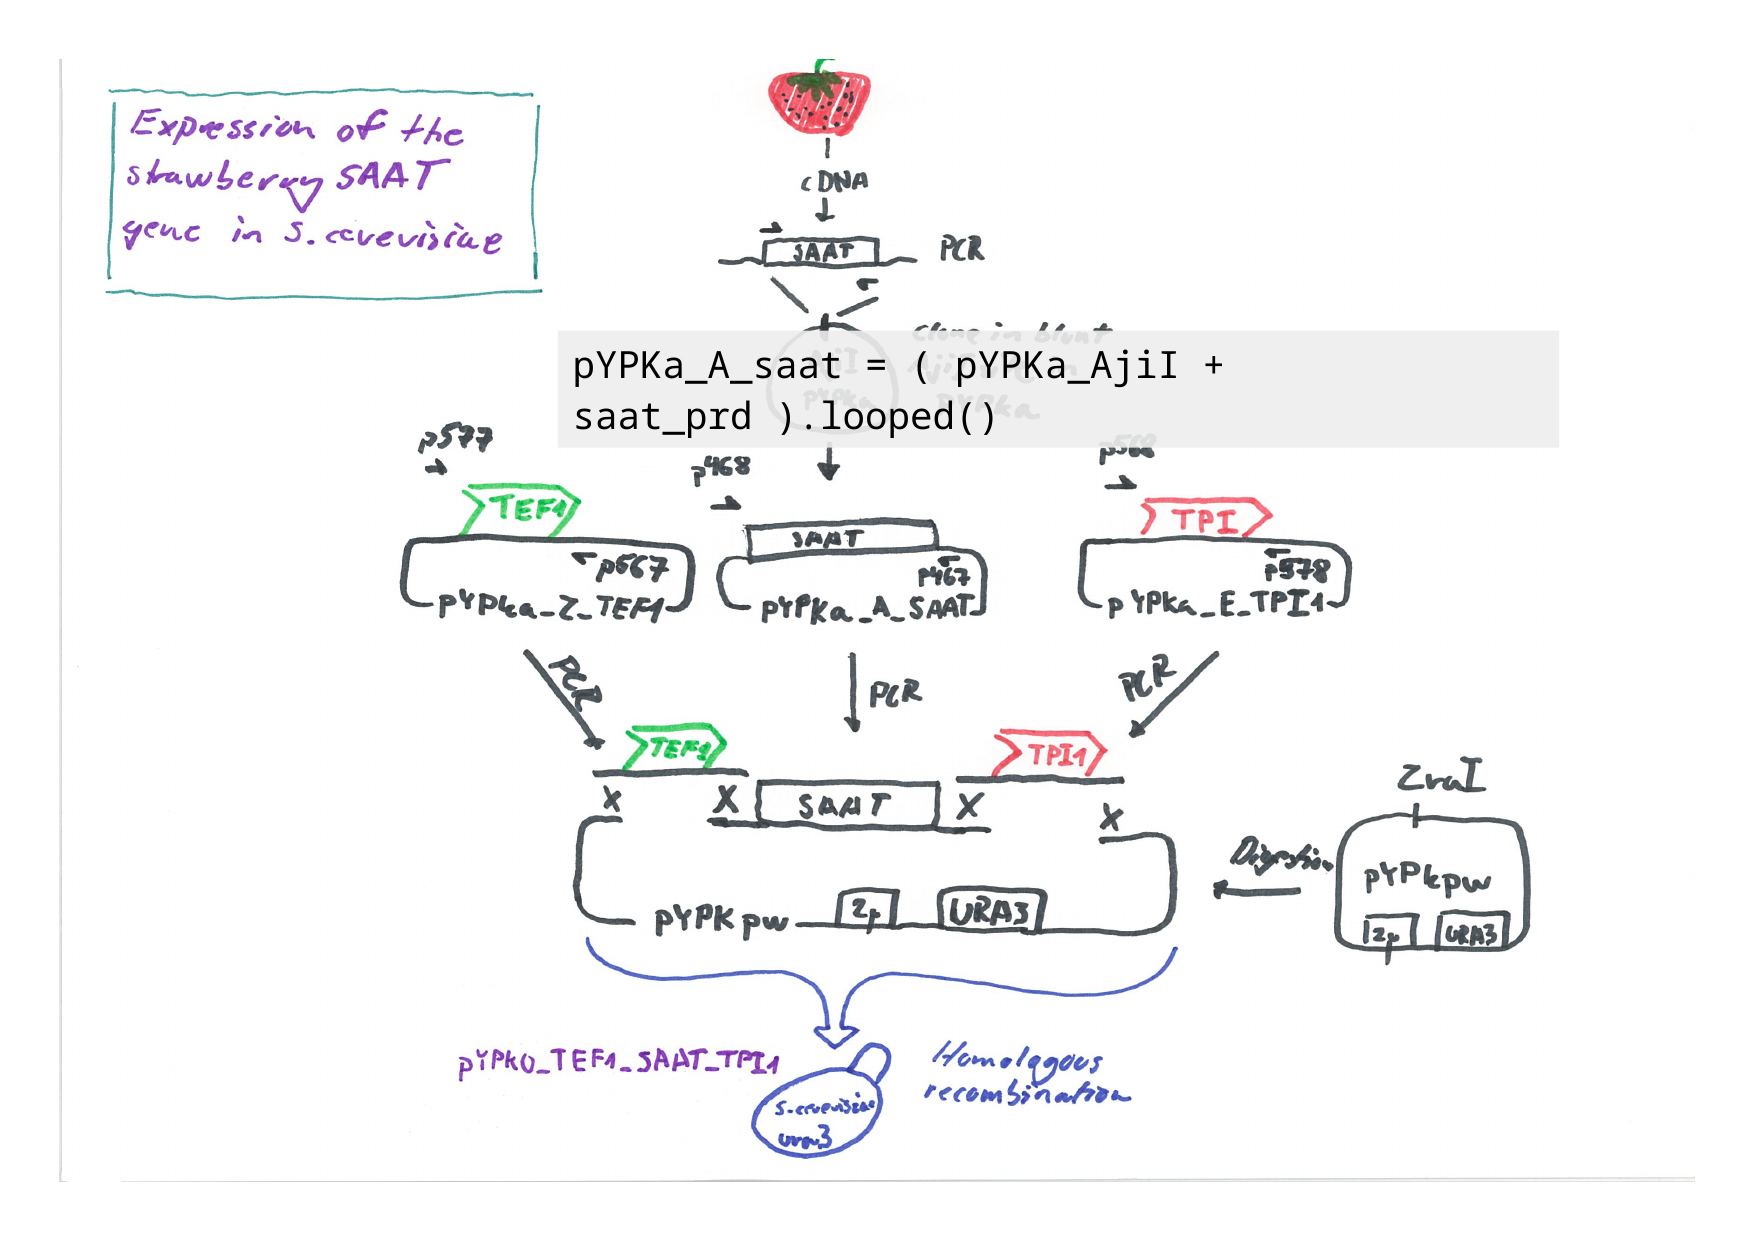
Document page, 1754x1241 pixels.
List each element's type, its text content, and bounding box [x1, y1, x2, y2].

picture [59, 59, 1695, 1182]
text_box pYPKa_A_saat = ( pYPKa_AjiI + saat_prd ).looped() [557, 330, 1560, 396]
